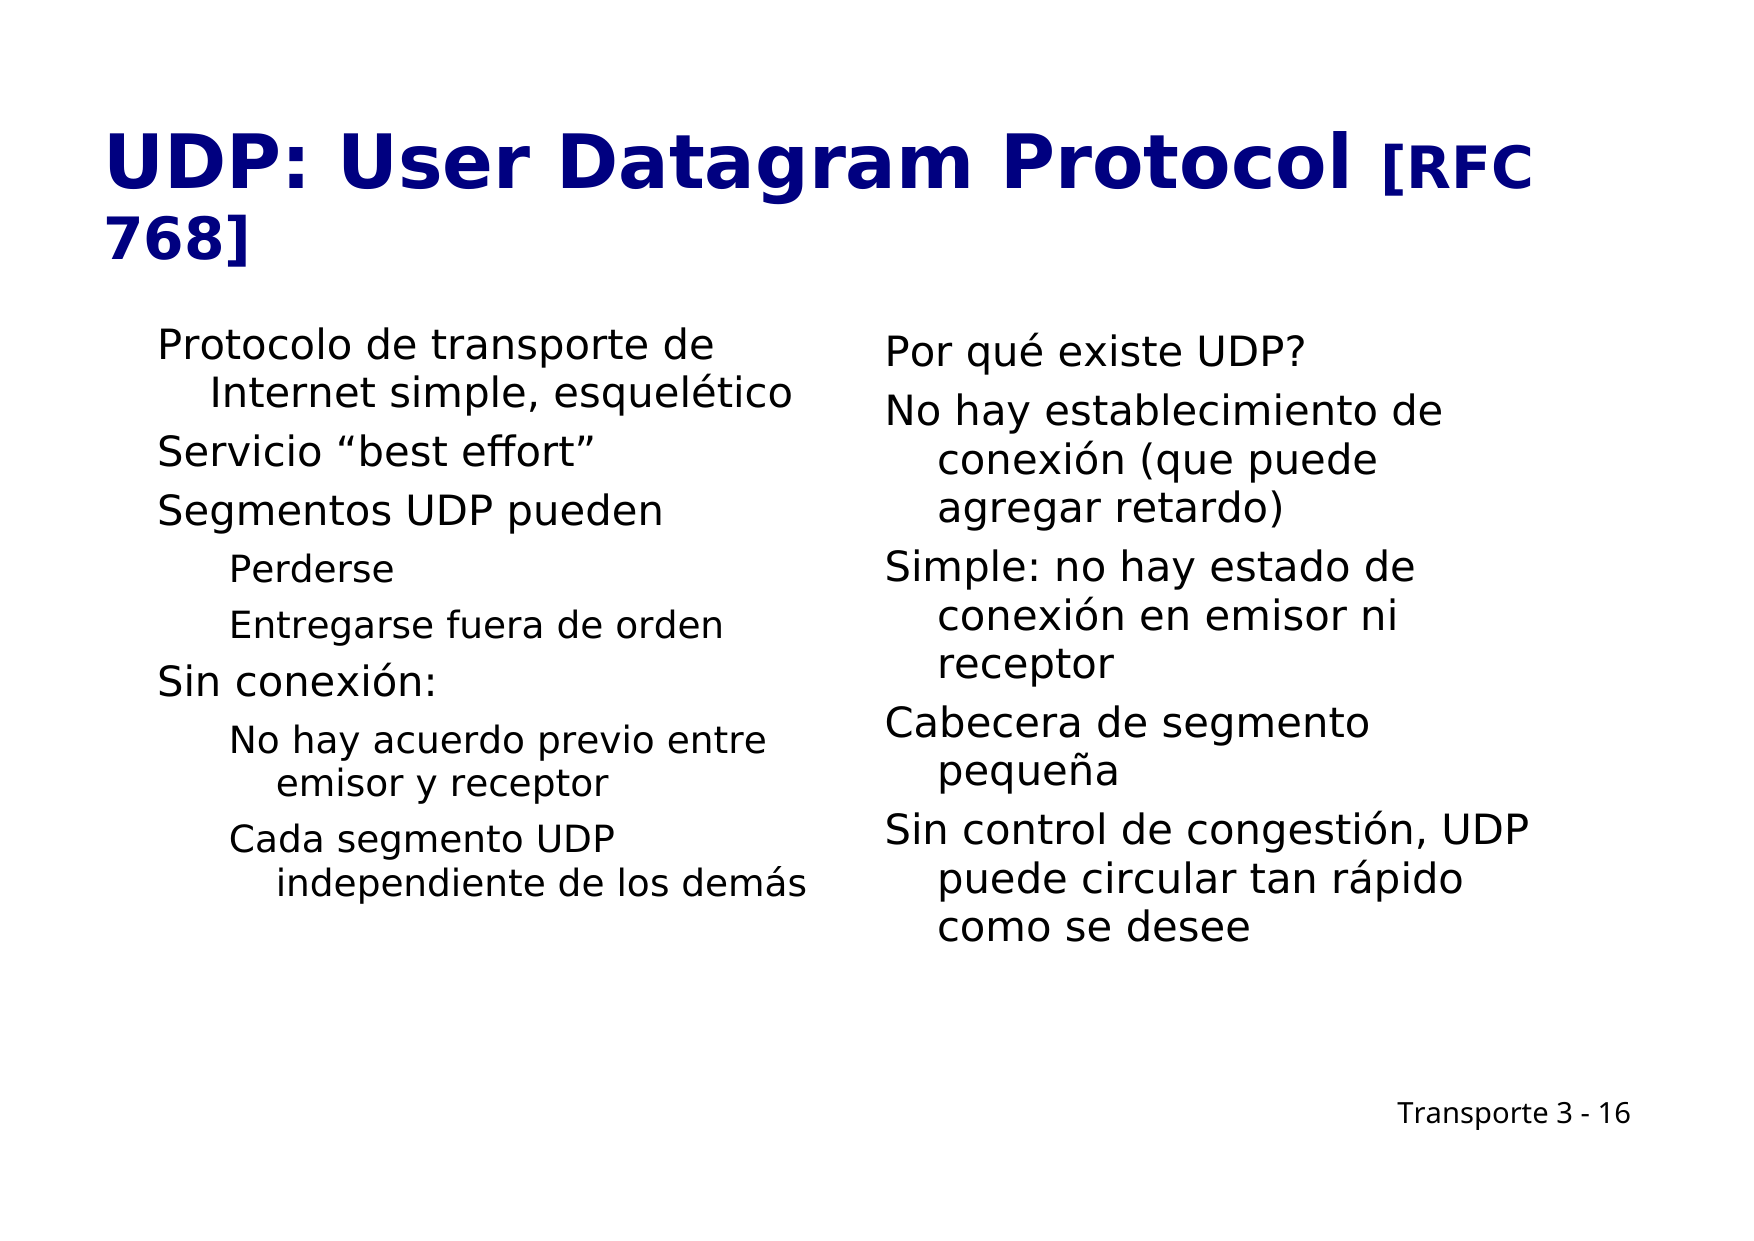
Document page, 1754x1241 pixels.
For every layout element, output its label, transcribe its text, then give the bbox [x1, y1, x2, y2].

title UDP: User Datagram Protocol [RFC 768] [88, 87, 1654, 305]
list Protocolo de transporte de Internet simple, esquelético Servicio “best effort” Segmentos UDP pueden Perderse Entregarse fuera de orden Sin conexión: No hay acuerdo previo entre emisor y receptor Cada segmento UDP independiente de los demás [154, 320, 833, 906]
list Por qué existe UDP? No hay establecimiento de conexión (que puede agregar retardo) Simple: no hay estado de conexión en emisor ni receptor Cabecera de segmento pequeña Sin control de congestión, UDP puede circular tan rápido como se desee [866, 320, 1546, 1098]
